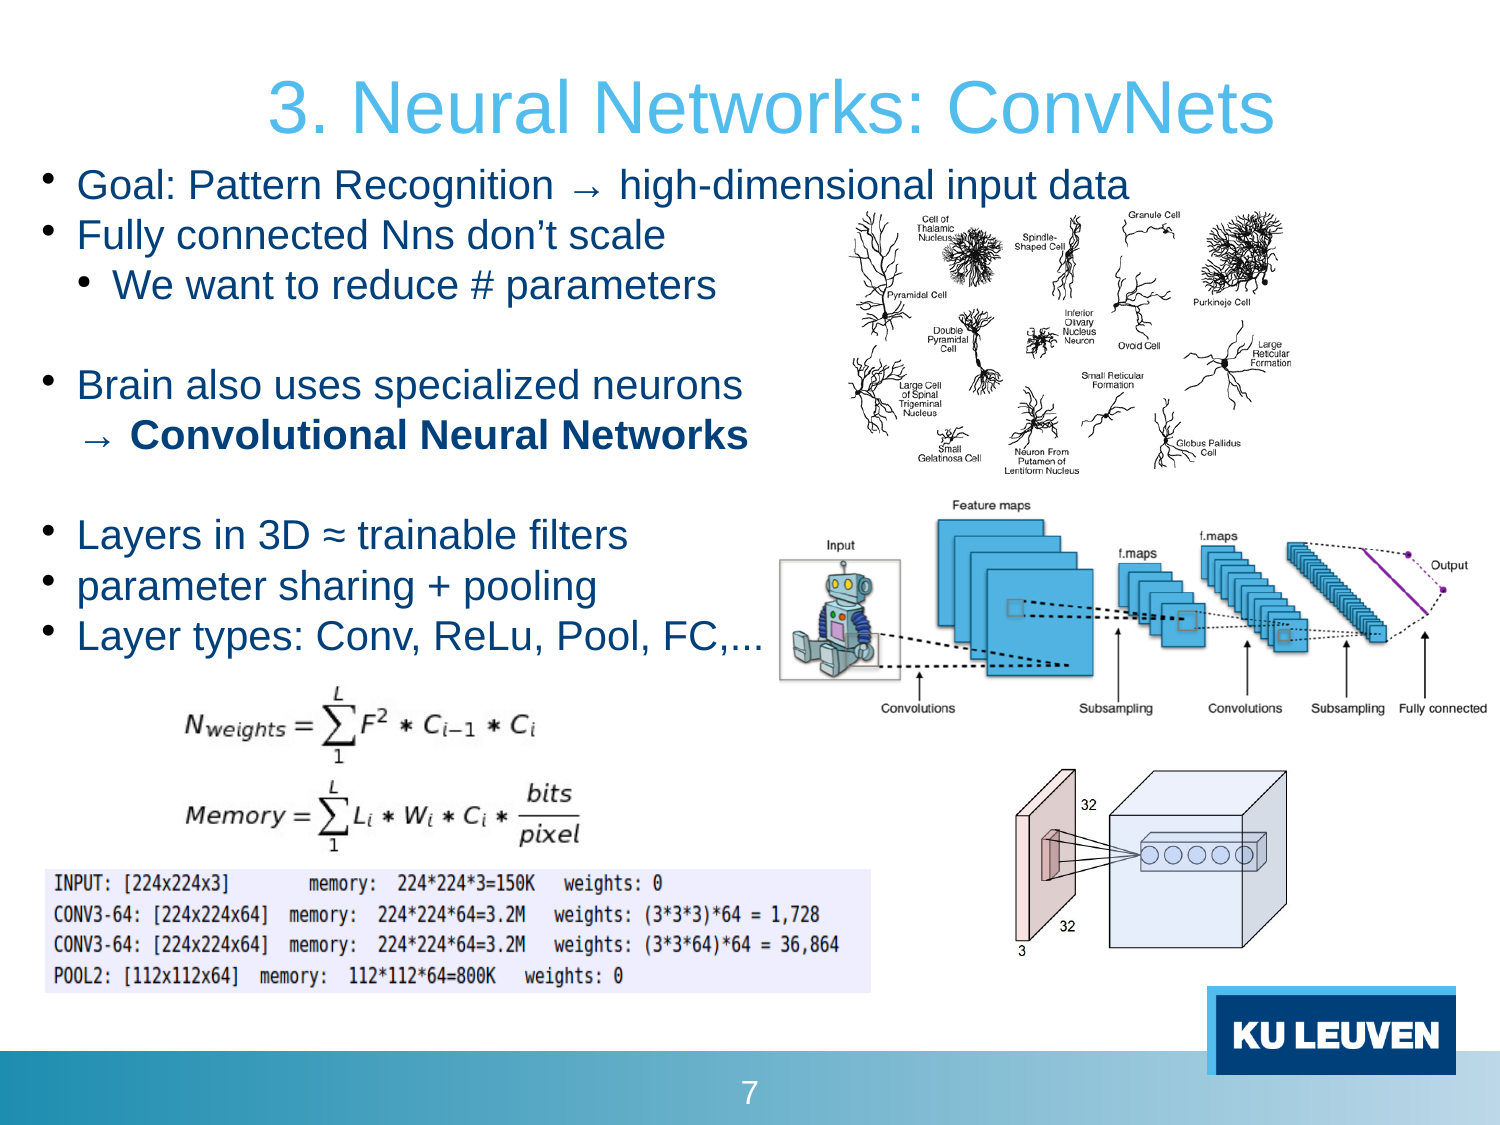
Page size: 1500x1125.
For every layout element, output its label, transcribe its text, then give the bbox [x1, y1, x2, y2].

text_box Goal: Pattern Recognition → high-dimensional input data Fully connected Nns don’t scale We want to reduce # parameters Brain also uses specialized neurons → Convolutional Neural Networks Layers in 3D ≈ trainable filters parameter sharing + pooling Layer types: Conv, ReLu, Pool, FC,... [41, 158, 1483, 945]
picture [183, 685, 541, 766]
picture [1207, 986, 1456, 1051]
text_box <number> [0, 1051, 1500, 1125]
picture [1012, 764, 1291, 961]
text_box 3. Neural Networks: ConvNets [88, 29, 1456, 158]
picture [848, 209, 1291, 477]
picture [45, 869, 871, 993]
picture [182, 779, 586, 853]
picture [765, 493, 1500, 721]
